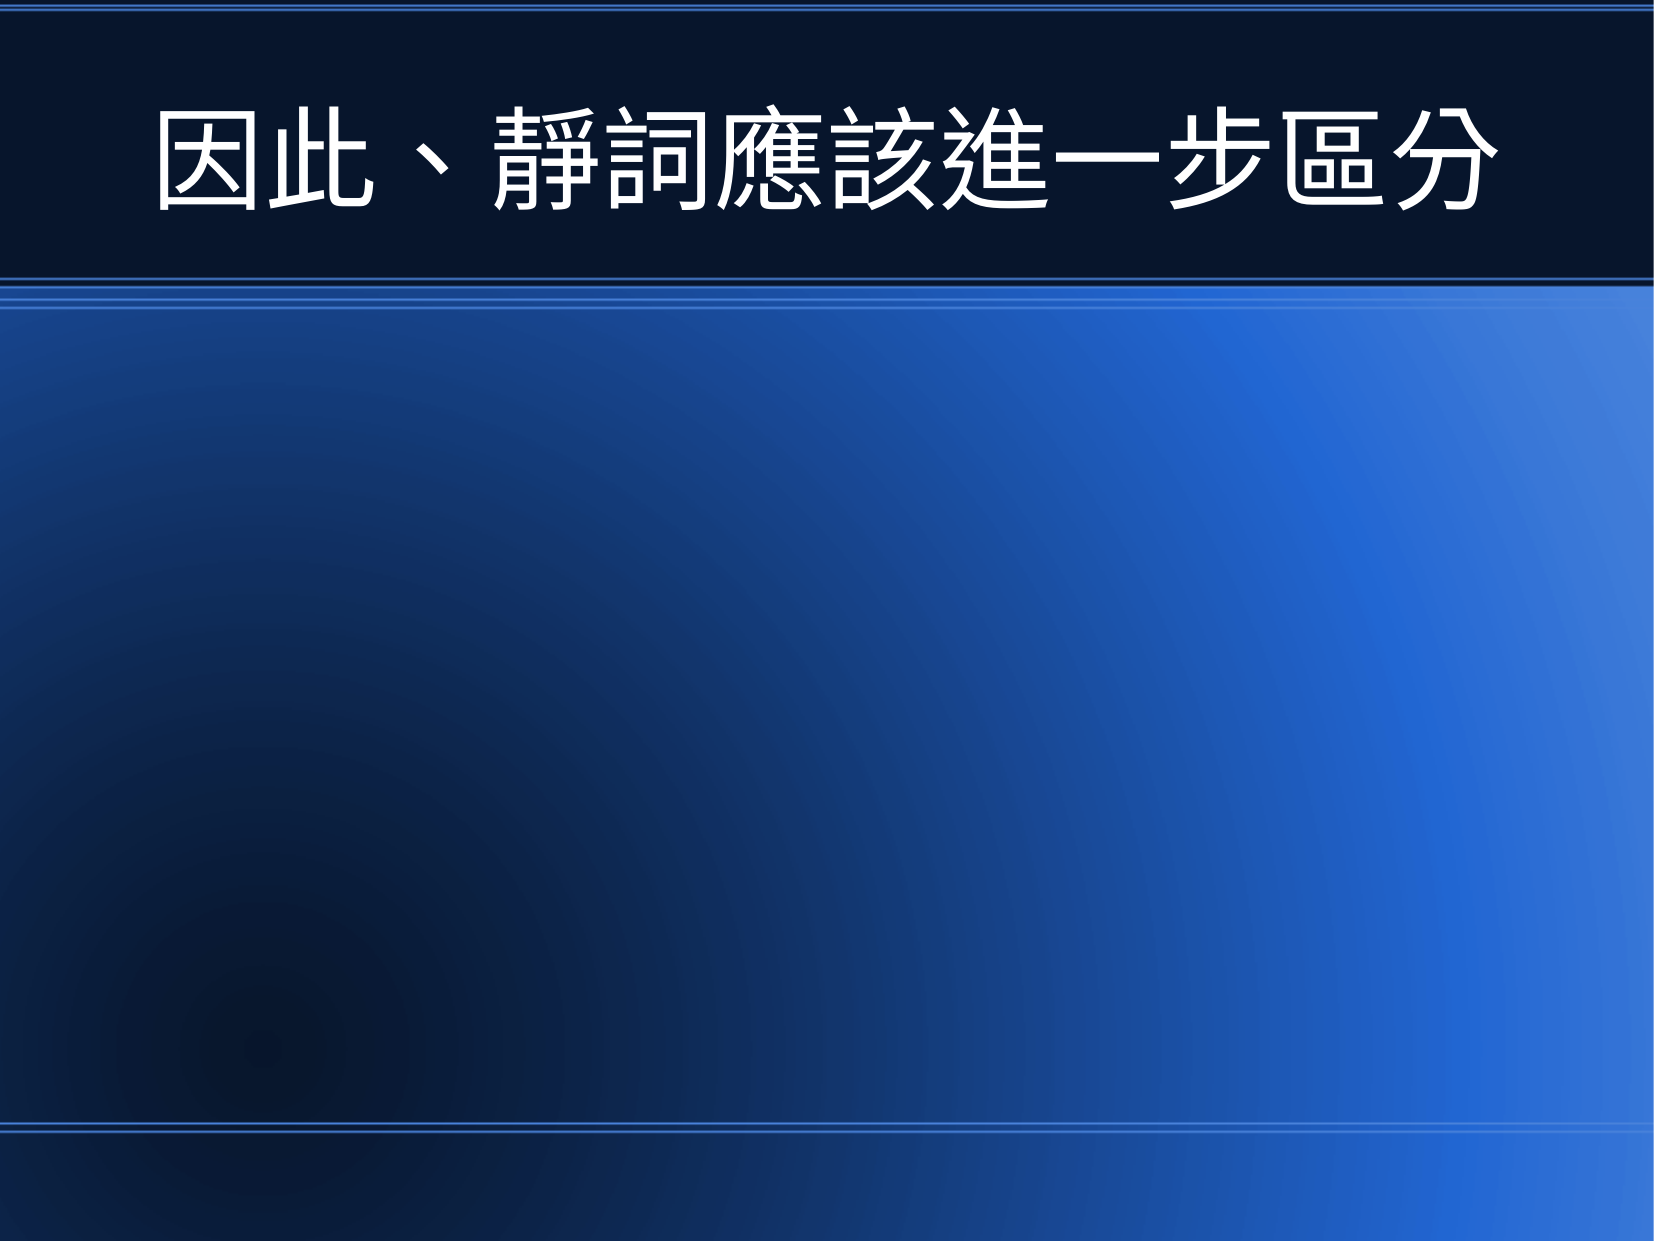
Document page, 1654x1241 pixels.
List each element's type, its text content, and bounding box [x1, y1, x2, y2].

picture [0, 0, 1654, 1241]
title 因此、靜詞應該進一步區分 [82, 49, 1571, 257]
